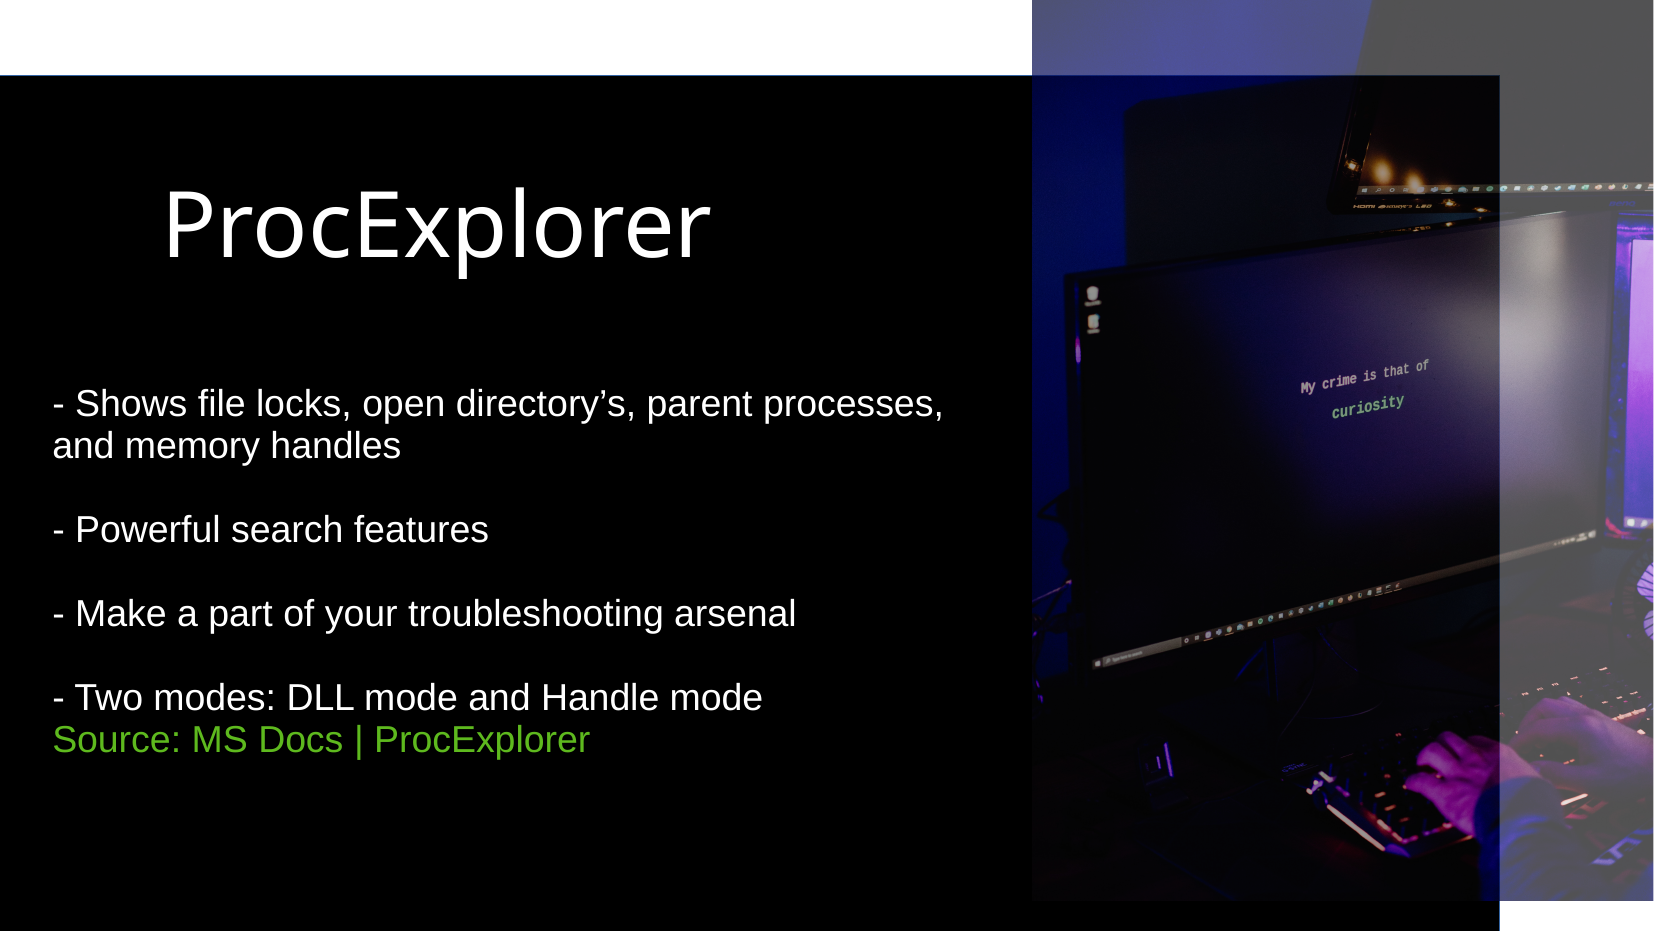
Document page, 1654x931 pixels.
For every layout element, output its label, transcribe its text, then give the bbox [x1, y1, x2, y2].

text_box - Shows file locks, open directory’s, parent processes, and memory handles - Powerful search features - Make a part of your troubleshooting arsenal - Two modes: DLL mode and Handle mode Source: MS Docs | ProcExplorer [37, 375, 1013, 768]
picture [1032, 0, 1654, 901]
title ProcExplorer [49, 32, 826, 375]
text_box [0, 75, 1500, 931]
